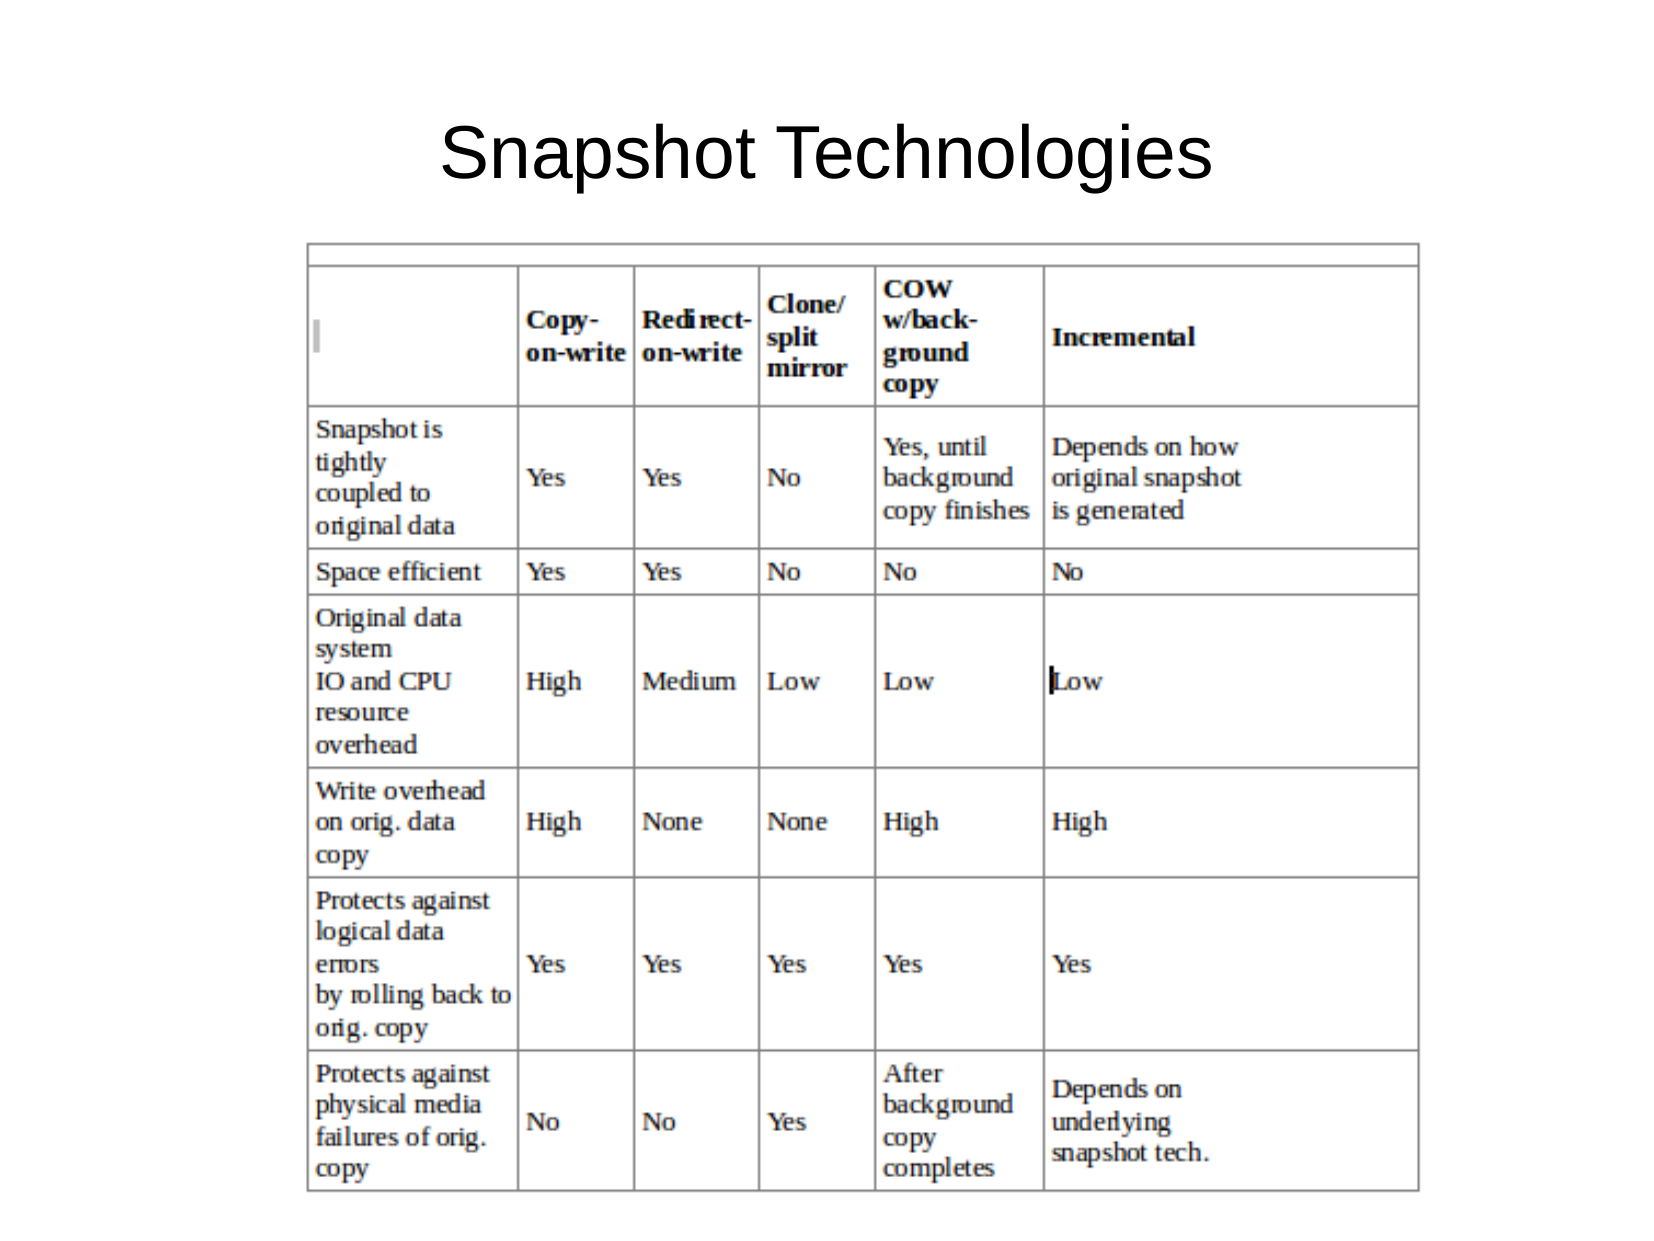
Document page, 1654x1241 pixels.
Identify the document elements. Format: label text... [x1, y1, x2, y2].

picture [259, 236, 1453, 1202]
title Snapshot Technologies [82, 49, 1571, 257]
